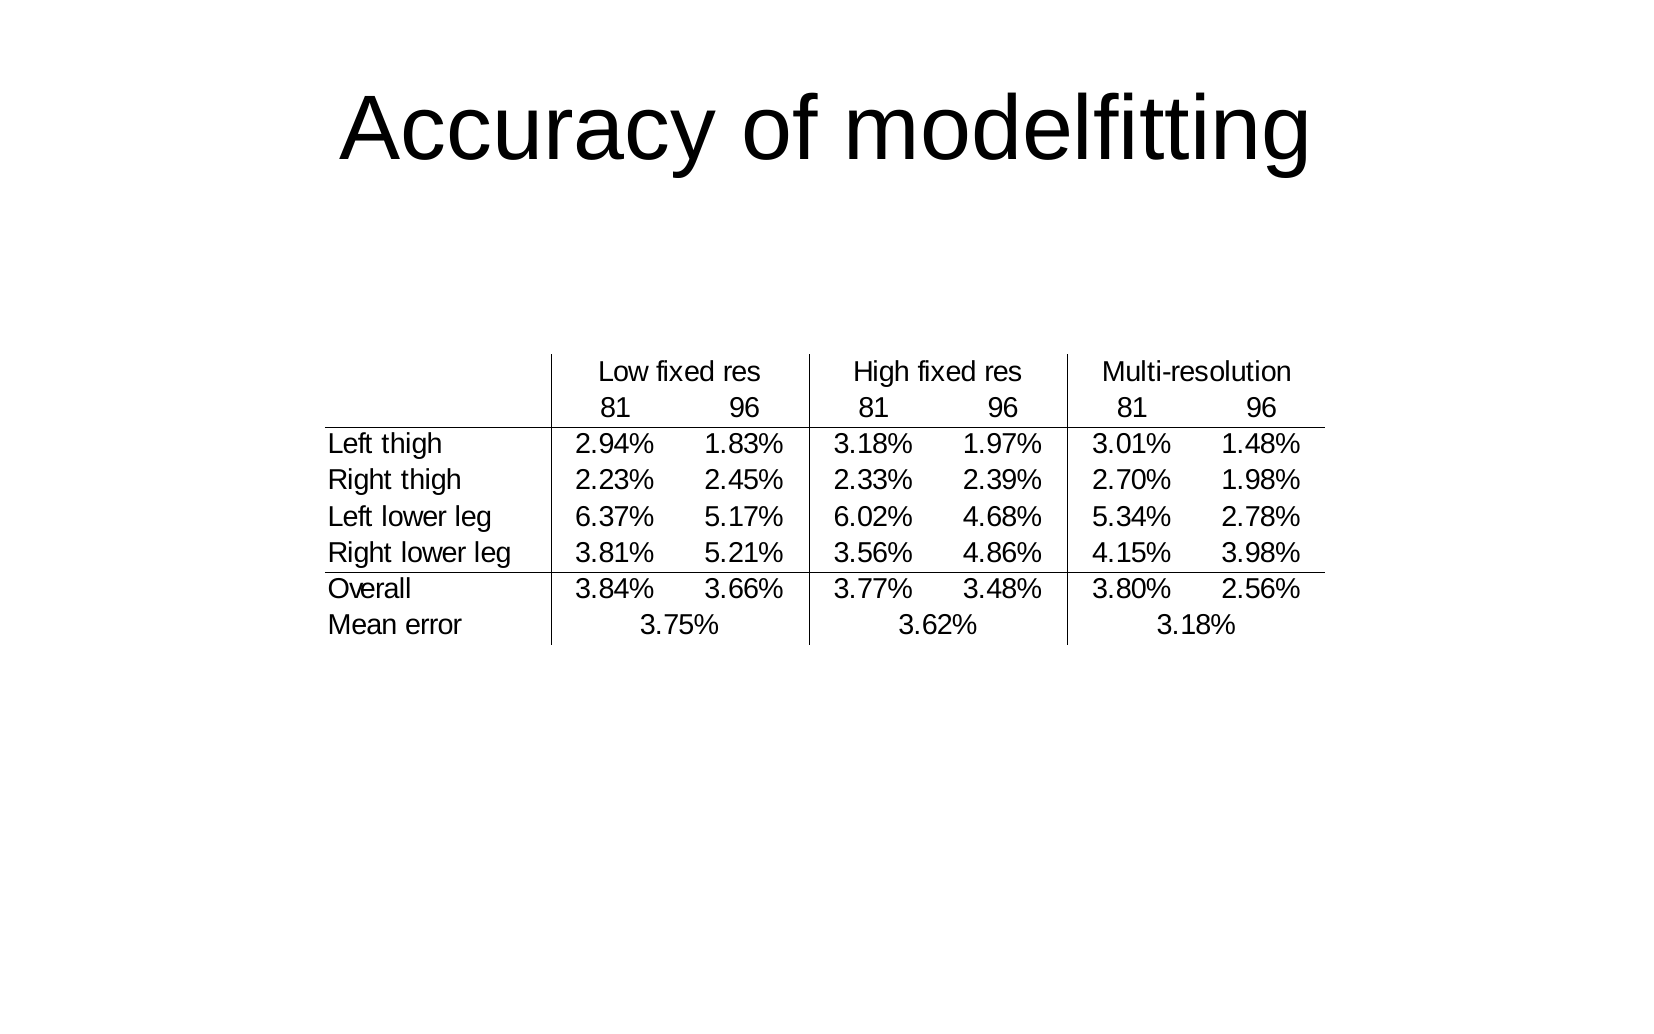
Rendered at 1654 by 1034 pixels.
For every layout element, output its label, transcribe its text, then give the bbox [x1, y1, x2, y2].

chart [324, 354, 1329, 648]
title Accuracy of modelfitting [82, 48, 1571, 207]
